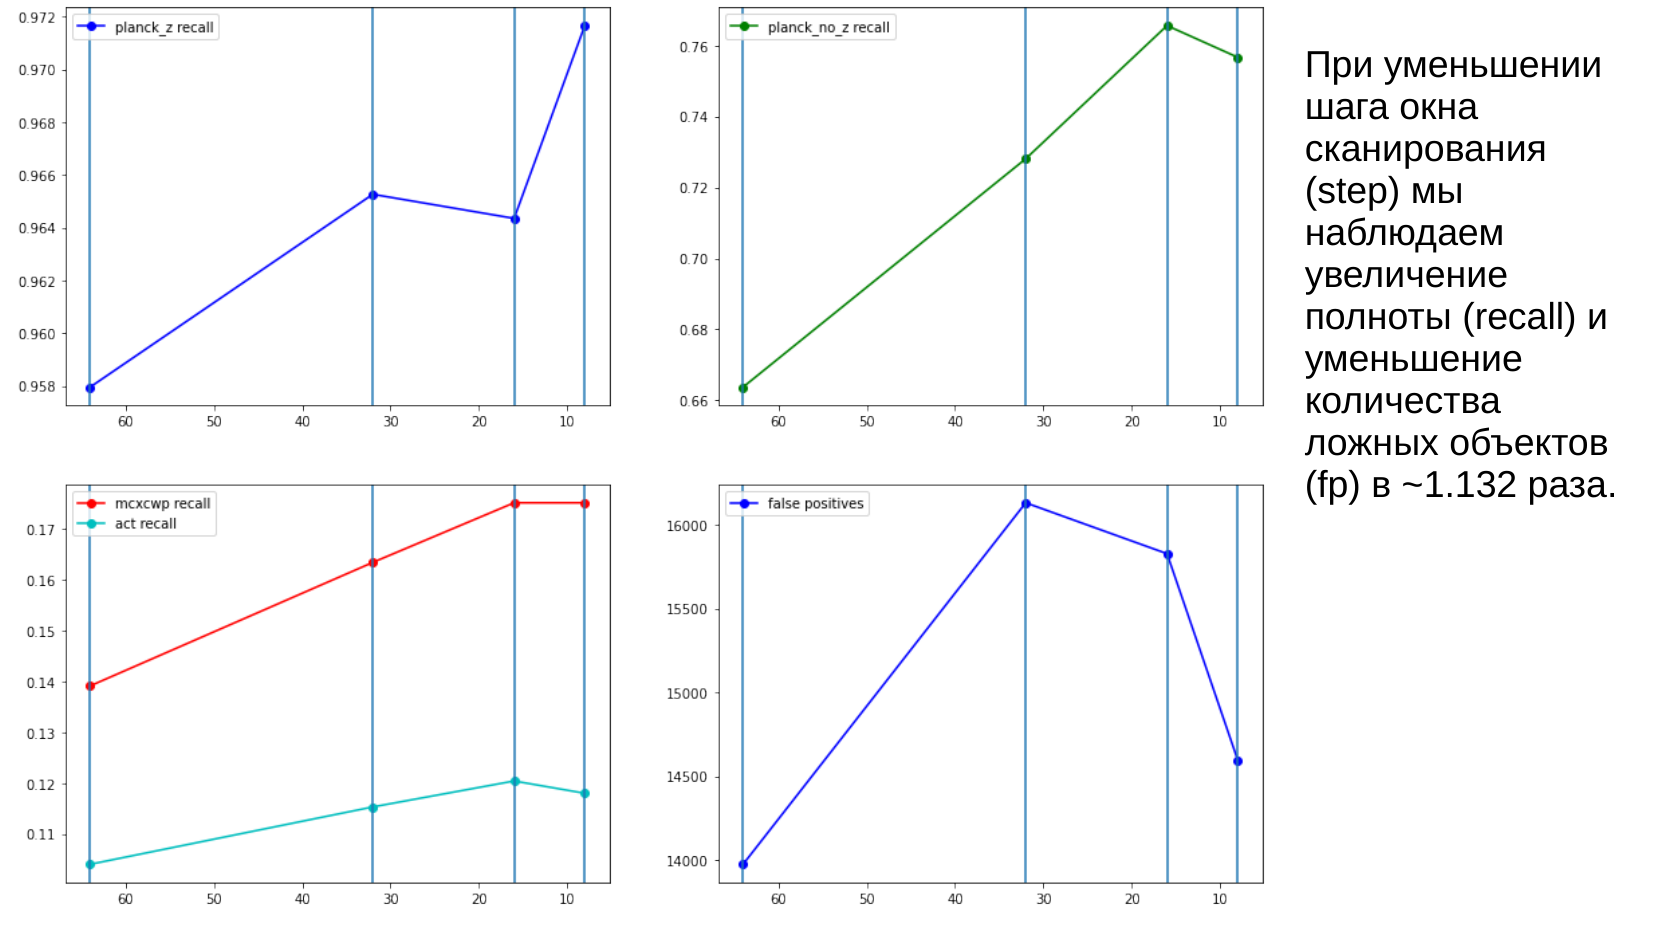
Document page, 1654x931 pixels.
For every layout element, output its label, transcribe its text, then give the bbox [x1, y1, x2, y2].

picture [8, 0, 1271, 916]
text_box При уменьшении шага окна сканирования (step) мы наблюдаем увеличение полноты (recall) и уменьшение количества ложных объектов (fp) в ~1.132 раза. [1290, 36, 1635, 871]
